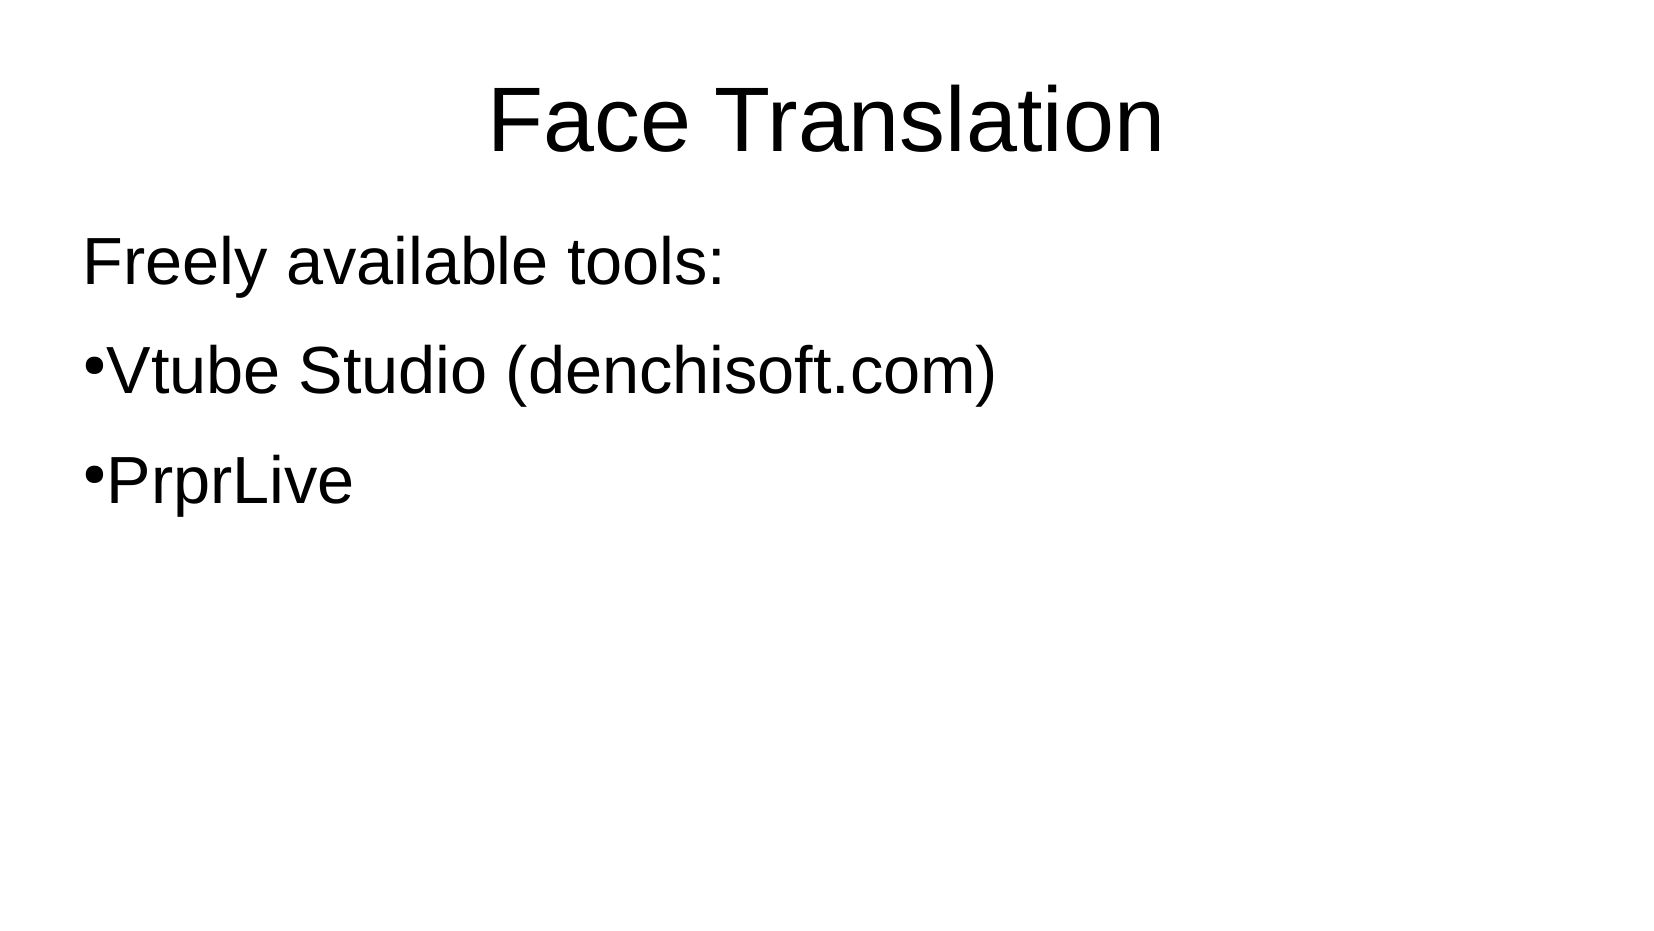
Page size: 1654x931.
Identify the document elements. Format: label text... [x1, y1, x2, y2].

list Freely available tools: Vtube Studio (denchisoft.com) PrprLive [82, 217, 1571, 758]
title Face Translation [82, 37, 1571, 193]
